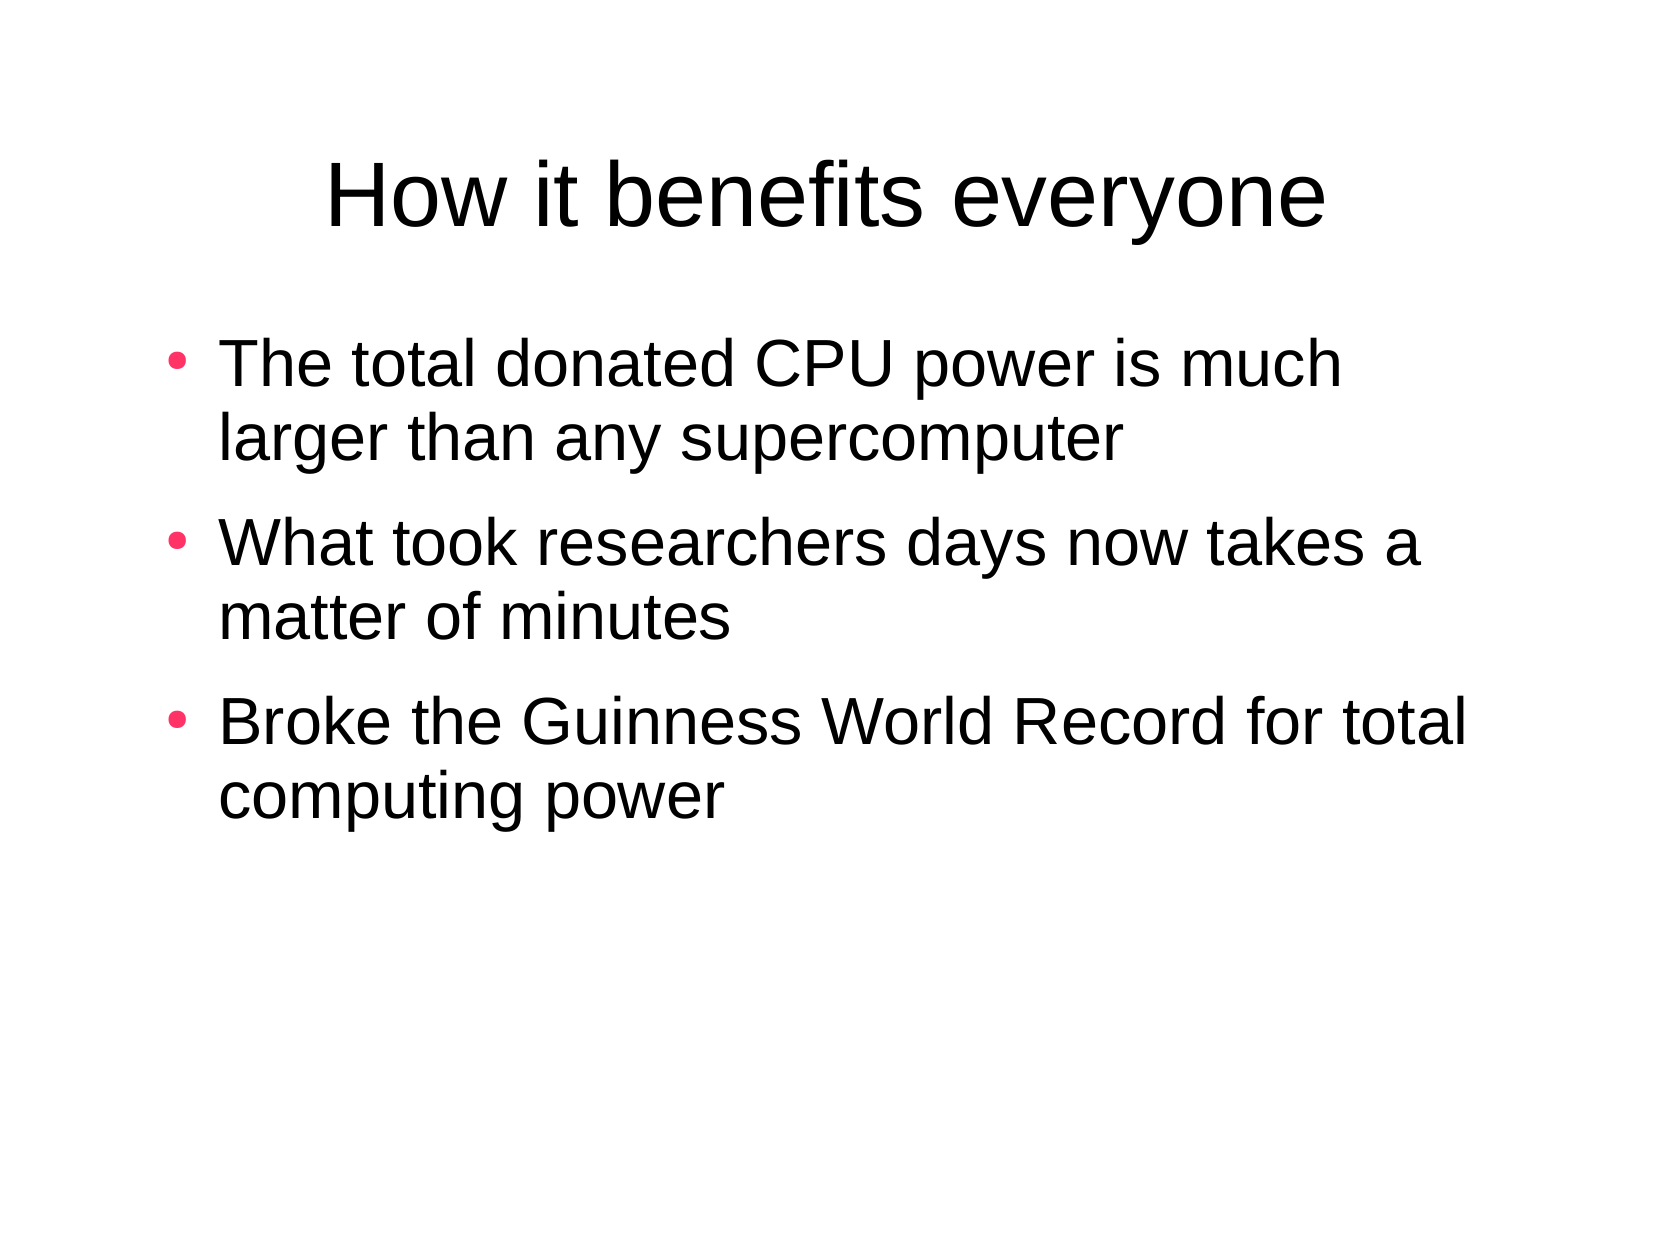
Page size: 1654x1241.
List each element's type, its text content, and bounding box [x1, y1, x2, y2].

list The total donated CPU power is much larger than any supercomputer What took researchers days now takes a matter of minutes Broke the Guinness World Record for total computing power [147, 325, 1506, 996]
title How it benefits everyone [118, 98, 1536, 291]
